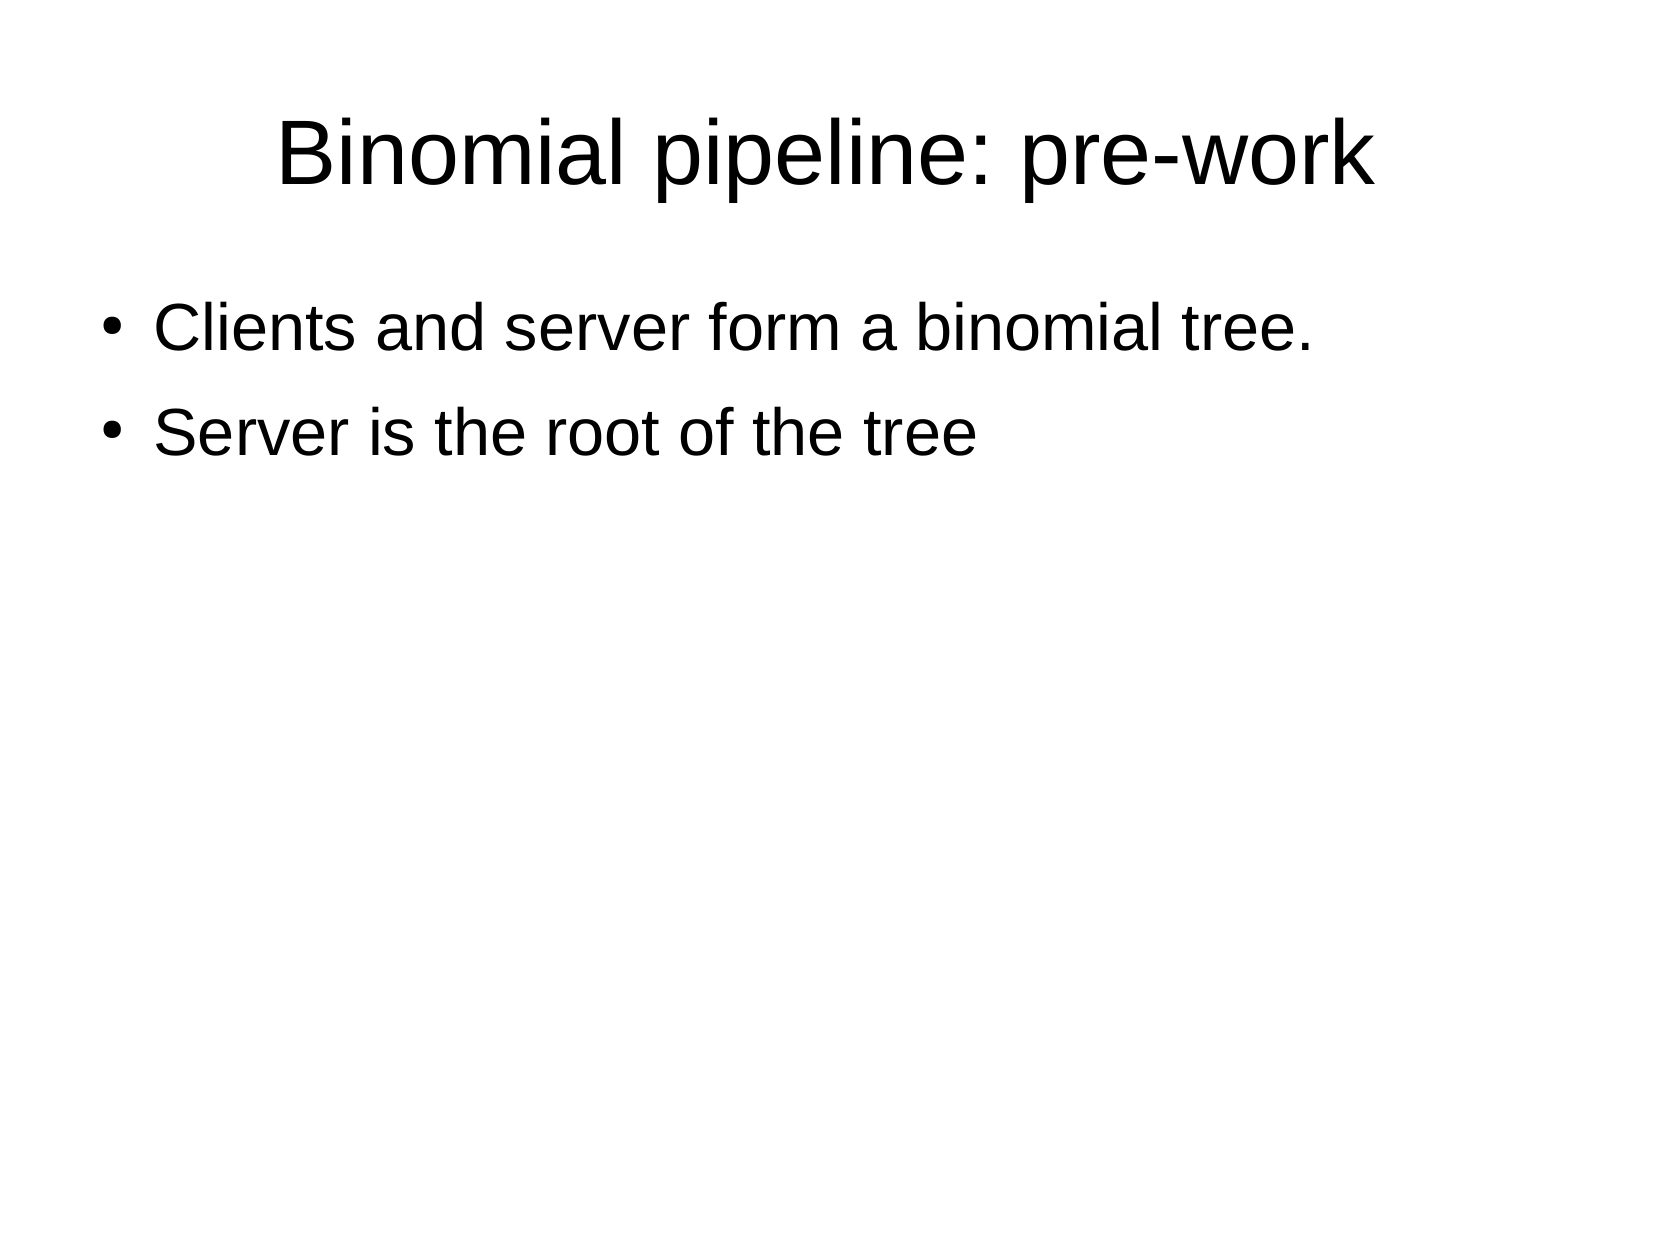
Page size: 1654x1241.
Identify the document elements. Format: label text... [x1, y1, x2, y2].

title Binomial pipeline: pre-work [82, 49, 1571, 257]
list Clients and server form a binomial tree. Server is the root of the tree [82, 290, 1571, 1010]
